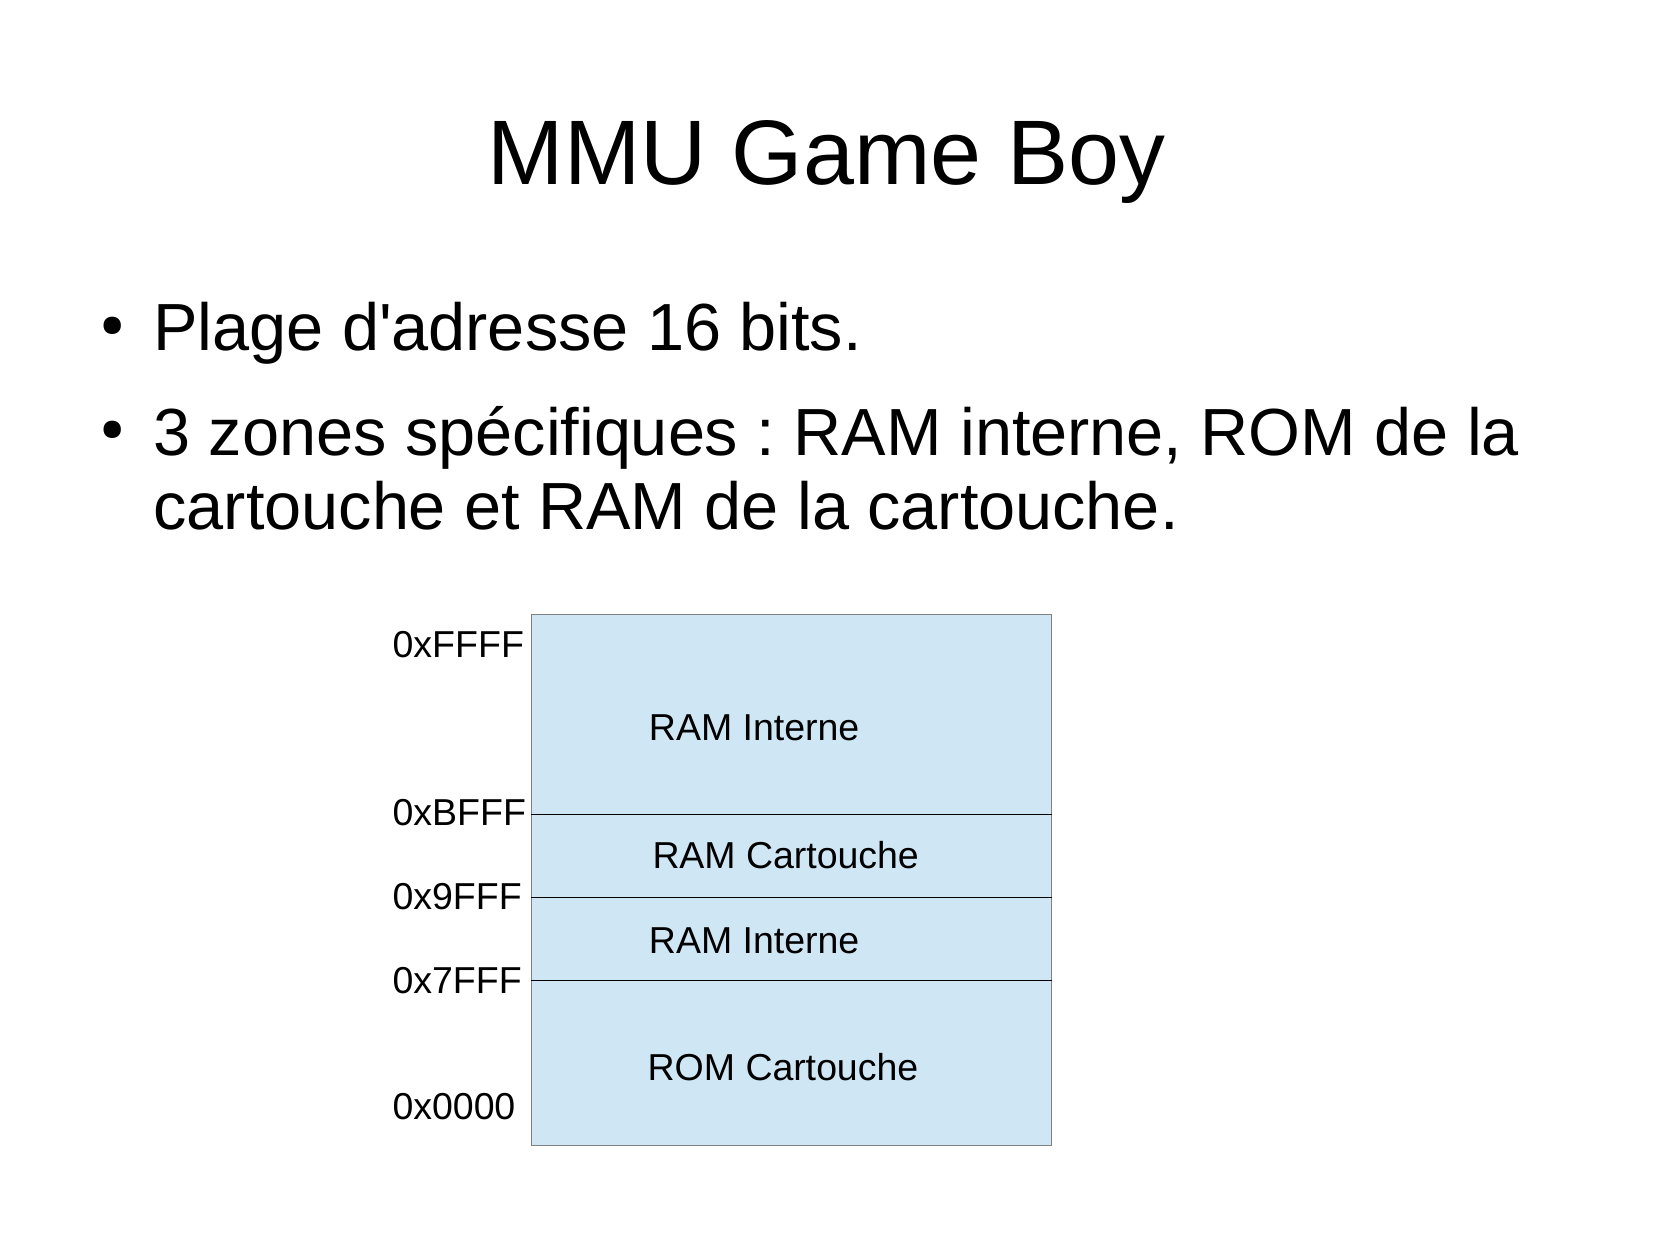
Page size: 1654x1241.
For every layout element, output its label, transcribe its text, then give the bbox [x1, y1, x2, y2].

text_box RAM Cartouche [637, 826, 934, 884]
text_box 0xFFFF 0xBFFF 0x9FFF 0x7FFF 0x0000 [377, 616, 556, 1136]
list Plage d'adresse 16 bits. 3 zones spécifiques : RAM interne, ROM de la cartouche et RAM de la cartouche. [82, 290, 1538, 1010]
text_box RAM Interne [634, 699, 875, 756]
text_box [556, 898, 1052, 980]
text_box [556, 815, 1052, 897]
title MMU Game Boy [82, 49, 1571, 257]
text_box RAM Interne [634, 911, 875, 969]
text_box [531, 614, 1052, 814]
text_box [531, 981, 1052, 1146]
text_box ROM Cartouche [632, 1039, 934, 1097]
